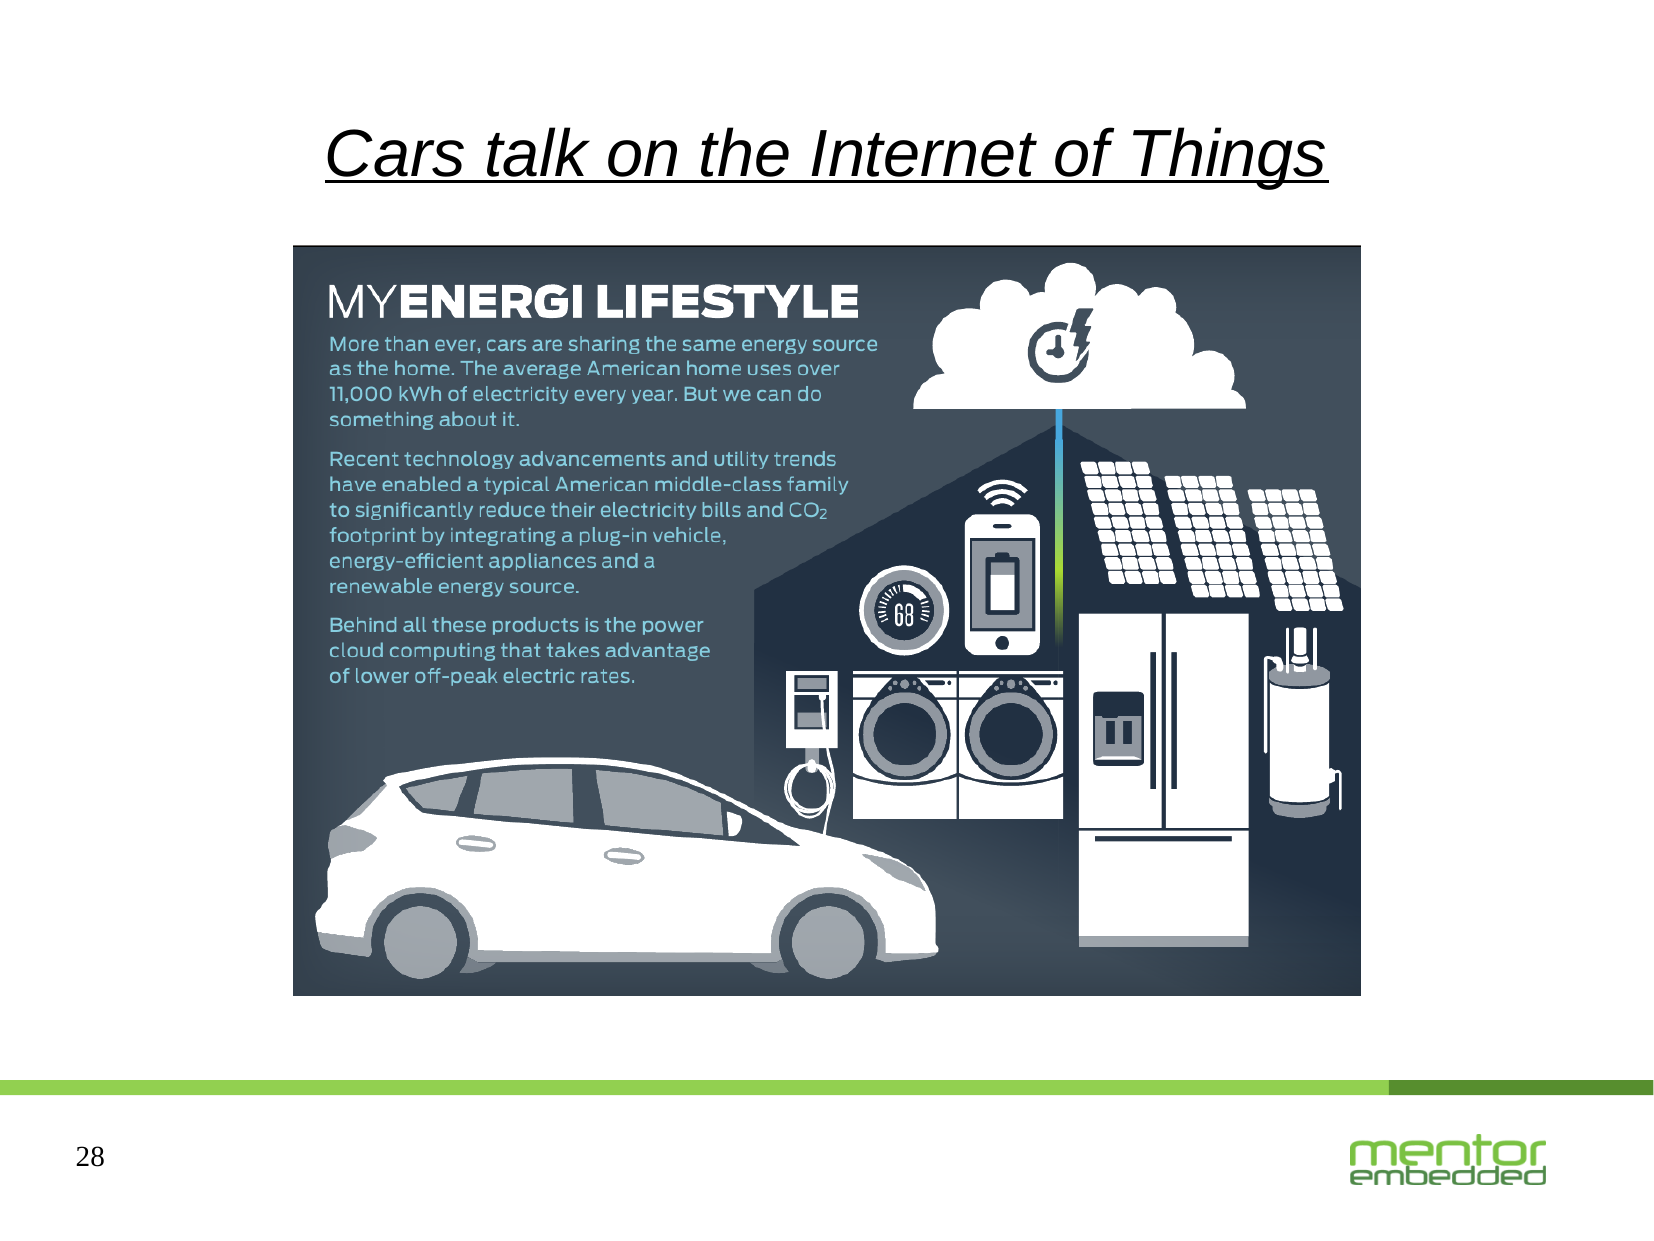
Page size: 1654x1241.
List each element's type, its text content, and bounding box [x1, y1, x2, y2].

picture [293, 245, 1361, 996]
title Cars talk on the Internet of Things [82, 49, 1571, 257]
picture [1350, 1134, 1546, 1185]
